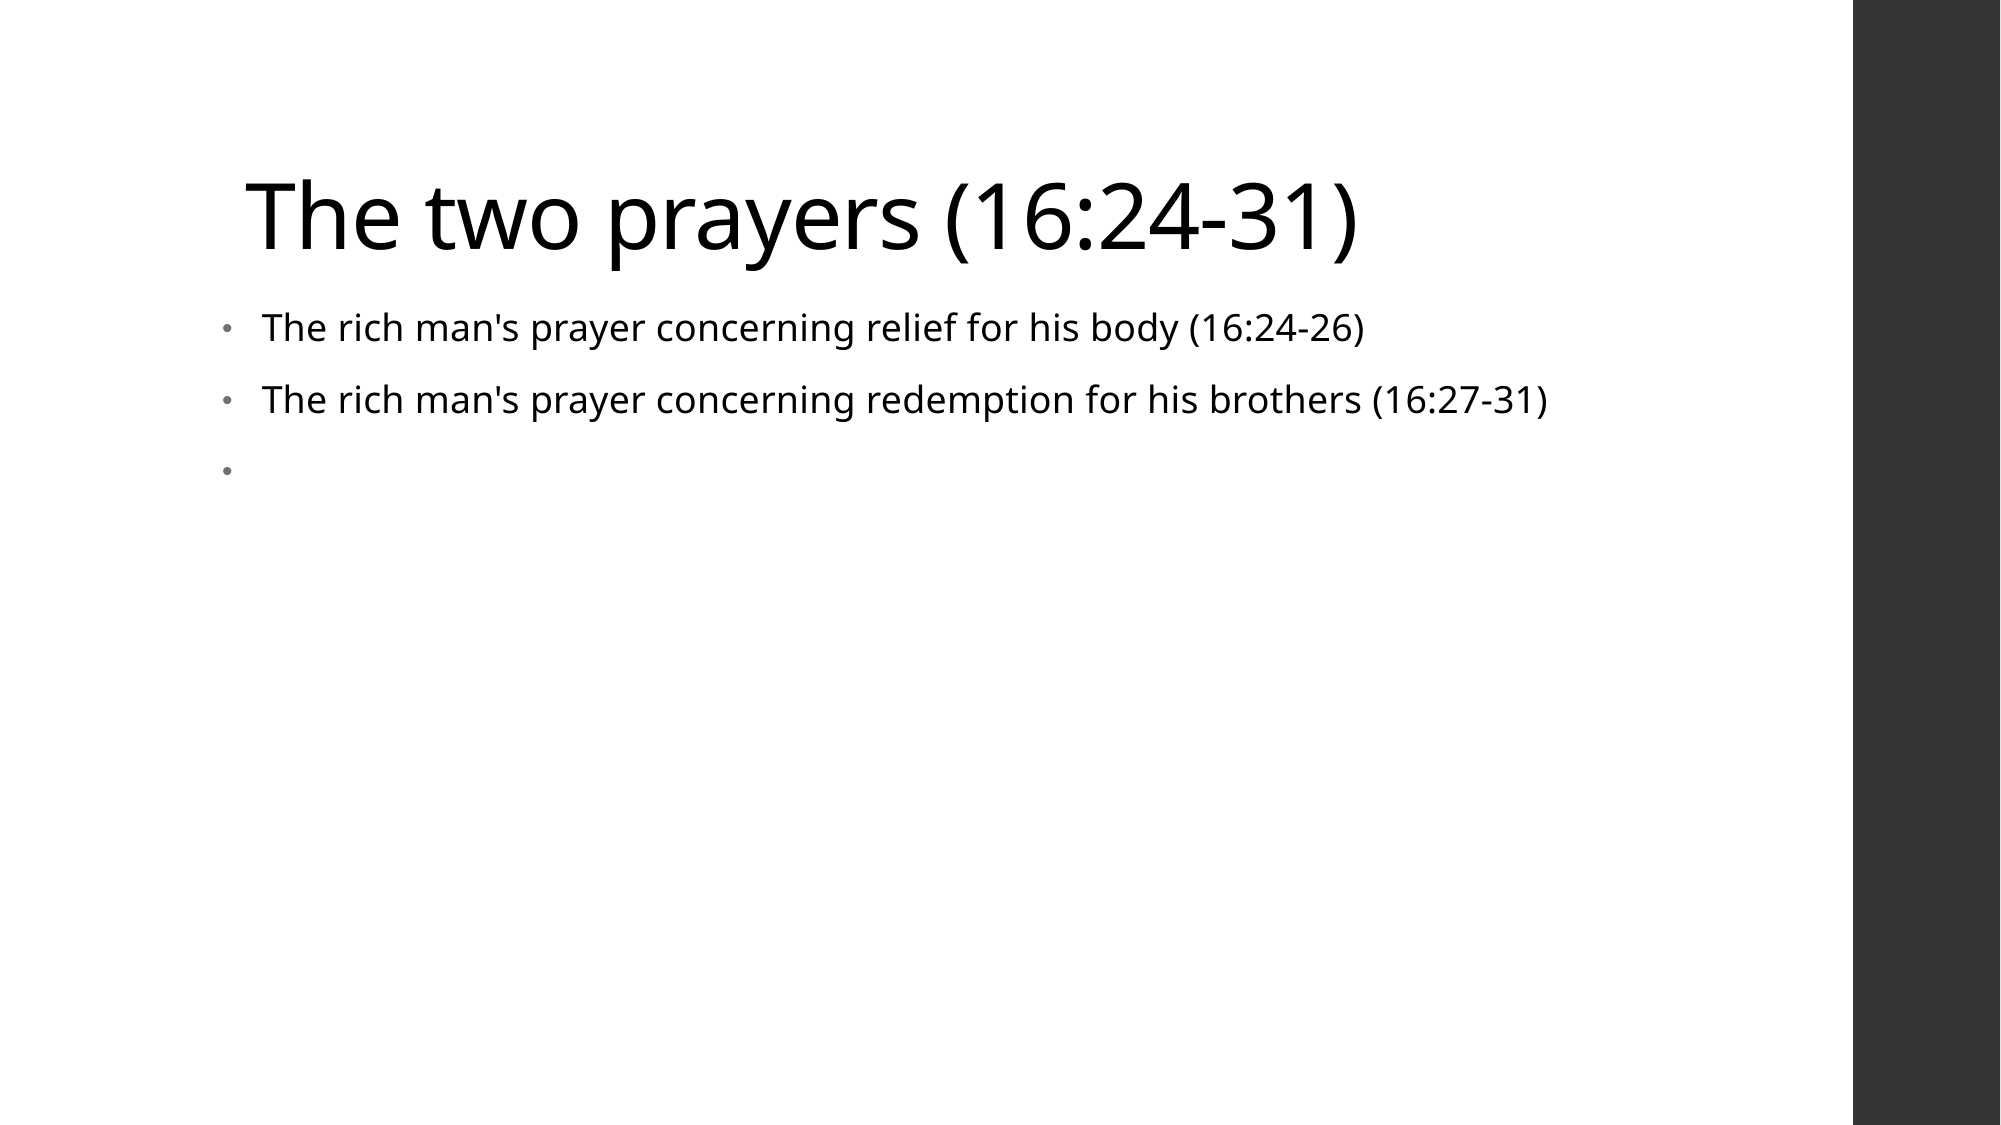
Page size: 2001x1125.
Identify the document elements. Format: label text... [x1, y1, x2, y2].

list The rich man's prayer concerning relief for his body (16:24-26) The rich man's prayer concerning redemption for his brothers (16:27-31) [206, 299, 1617, 1014]
title The two prayers (16:24-31) [206, 60, 1797, 278]
